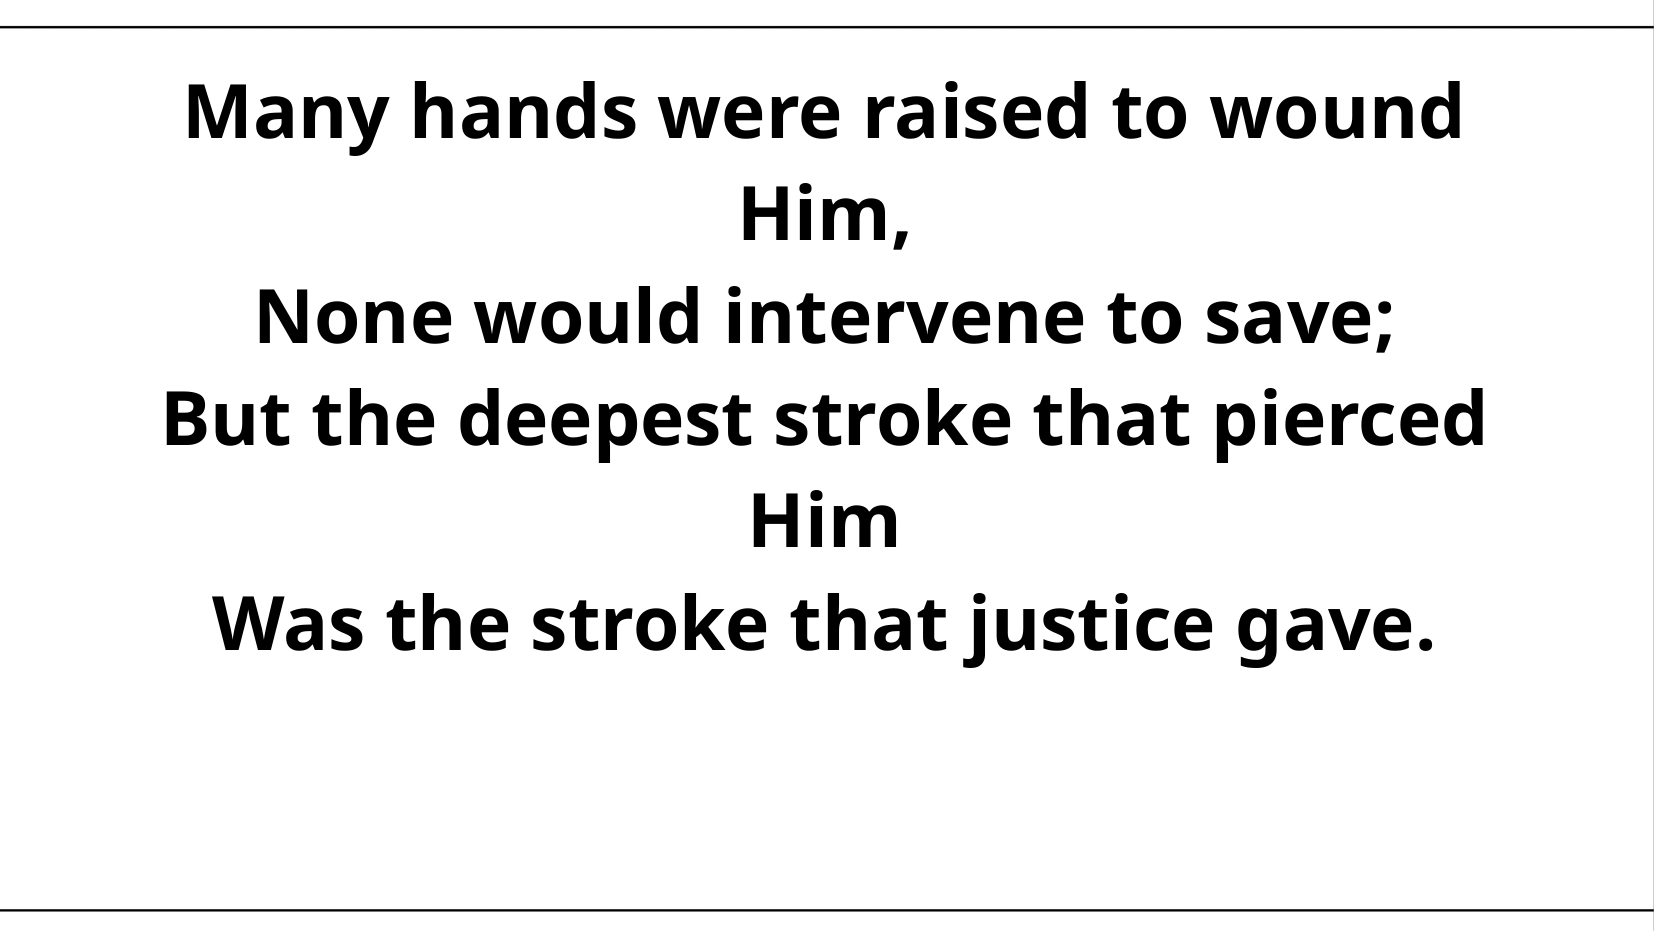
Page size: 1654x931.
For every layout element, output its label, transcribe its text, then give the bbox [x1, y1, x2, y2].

text_box Many hands were raised to wound Him, None would intervene to save; But the deepest stroke that pierced Him Was the stroke that justice gave. [90, 50, 1561, 466]
picture [0, 0, 1654, 931]
